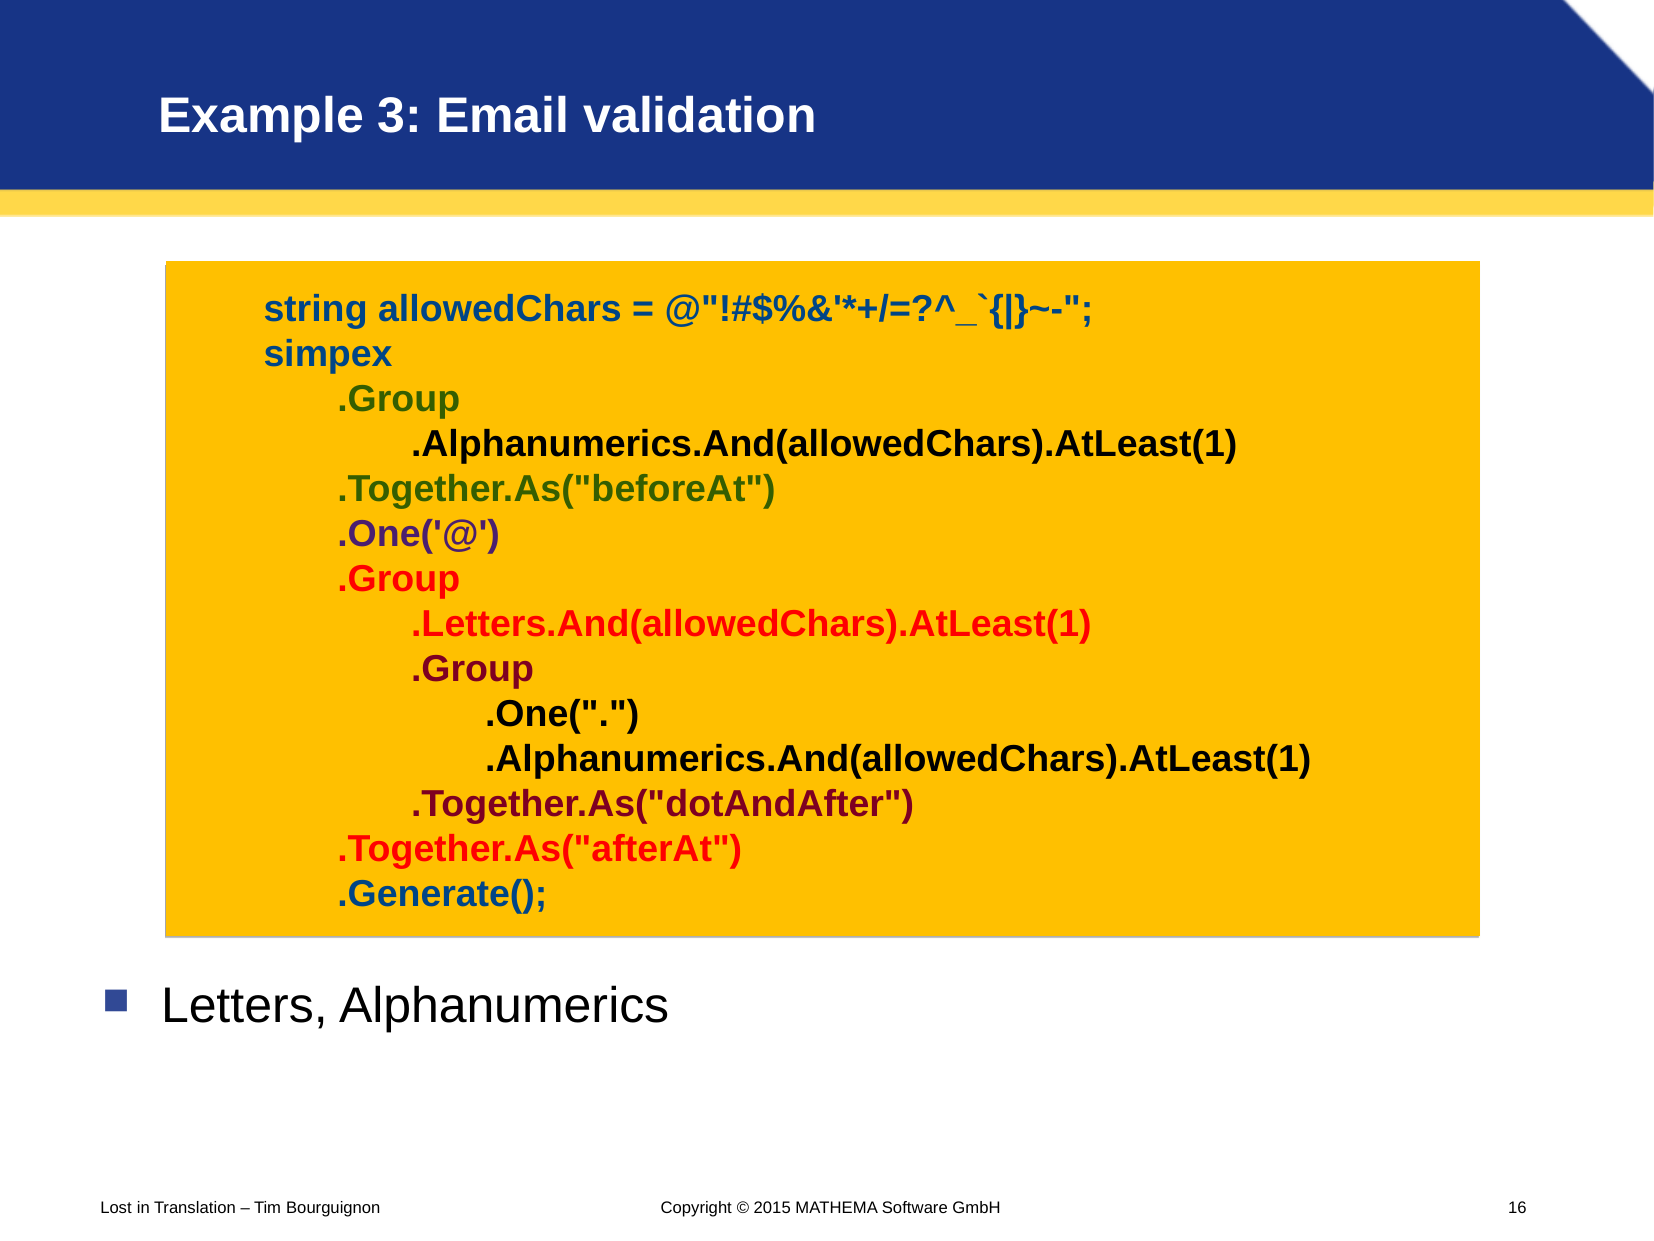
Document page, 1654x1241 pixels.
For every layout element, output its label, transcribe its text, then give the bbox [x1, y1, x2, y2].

list Letters, Alphanumerics [101, 295, 1528, 1139]
text_box string allowedChars = @"!#$%&'*+/=?^_`{|}~-"; simpex .Group .Alphanumerics.And(allowedChars).AtLeast(1) .Together.As("beforeAt") .One('@') .Group .Letters.And(allowedChars).AtLeast(1) .Group .One(".") .Alphanumerics.And(allowedChars).AtLeast(1) .Together.As("dotAndAfter") .Together.As("afterAt") .Generate(); [166, 261, 1480, 936]
picture [0, 0, 1654, 1241]
title Example 3: Email validation [158, 69, 1230, 162]
